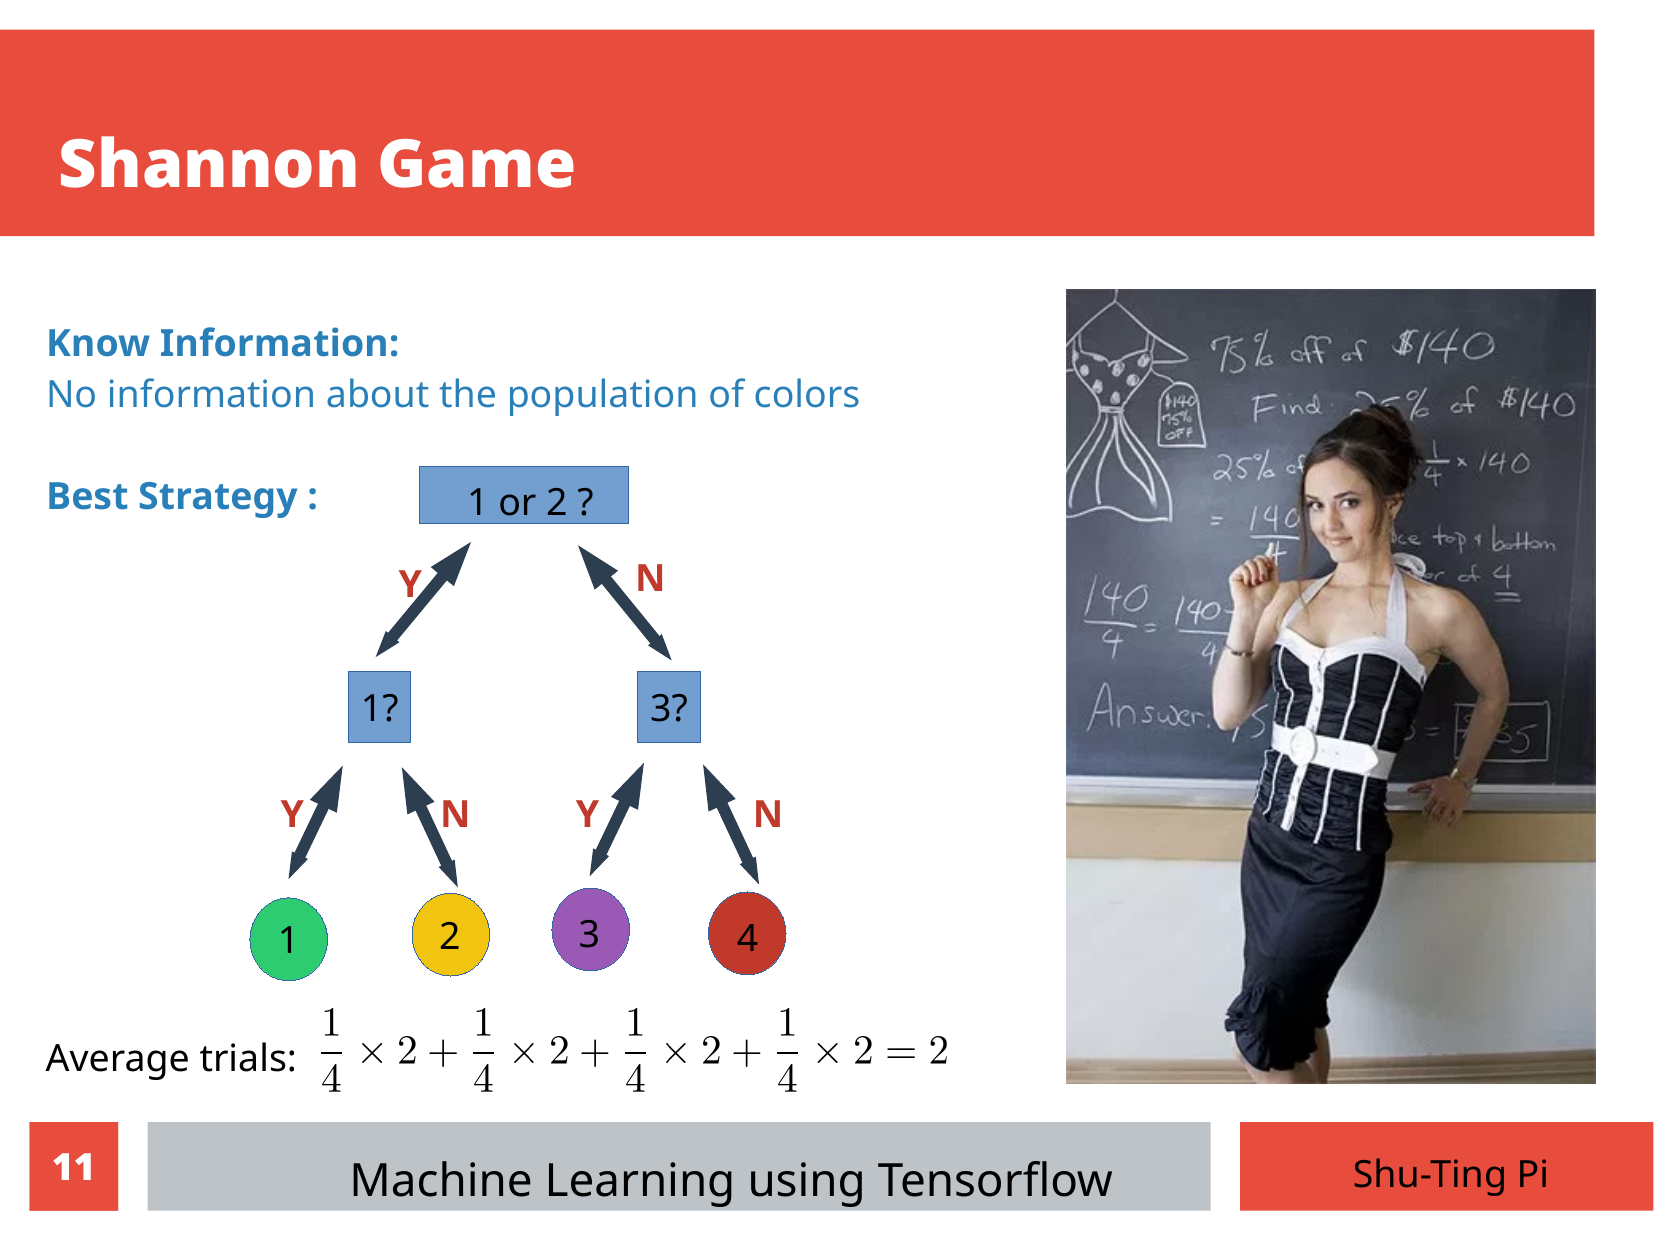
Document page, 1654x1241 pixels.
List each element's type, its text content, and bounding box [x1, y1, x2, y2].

text_box Machine Learning using Tensorflow [334, 1139, 1220, 1241]
text_box [551, 888, 630, 971]
text_box 1 or 2 ? [452, 468, 592, 531]
text_box [412, 893, 490, 977]
text_box N [620, 544, 675, 607]
picture [321, 1008, 947, 1092]
text_box Average trials: [30, 1023, 291, 1086]
text_box 1 [249, 897, 328, 981]
text_box N [425, 780, 481, 843]
title Shannon Game [59, 59, 1595, 207]
text_box [708, 891, 787, 967]
text_box N [738, 780, 793, 843]
text_box [724, 967, 770, 975]
text_box Y [561, 780, 611, 843]
text_box 1? [348, 671, 411, 743]
text_box 3 [563, 900, 613, 963]
text_box 3? [637, 671, 701, 743]
text_box Y [383, 549, 434, 613]
text_box Y [265, 780, 316, 843]
text_box Shu-Ting Pi [1338, 1140, 1573, 1203]
text_box Know Information: No information about the population of colors Best Strategy : [31, 309, 783, 514]
text_box 4 [722, 904, 771, 967]
text_box 2 [424, 901, 473, 964]
picture [1066, 289, 1596, 1084]
text_box [419, 466, 629, 524]
